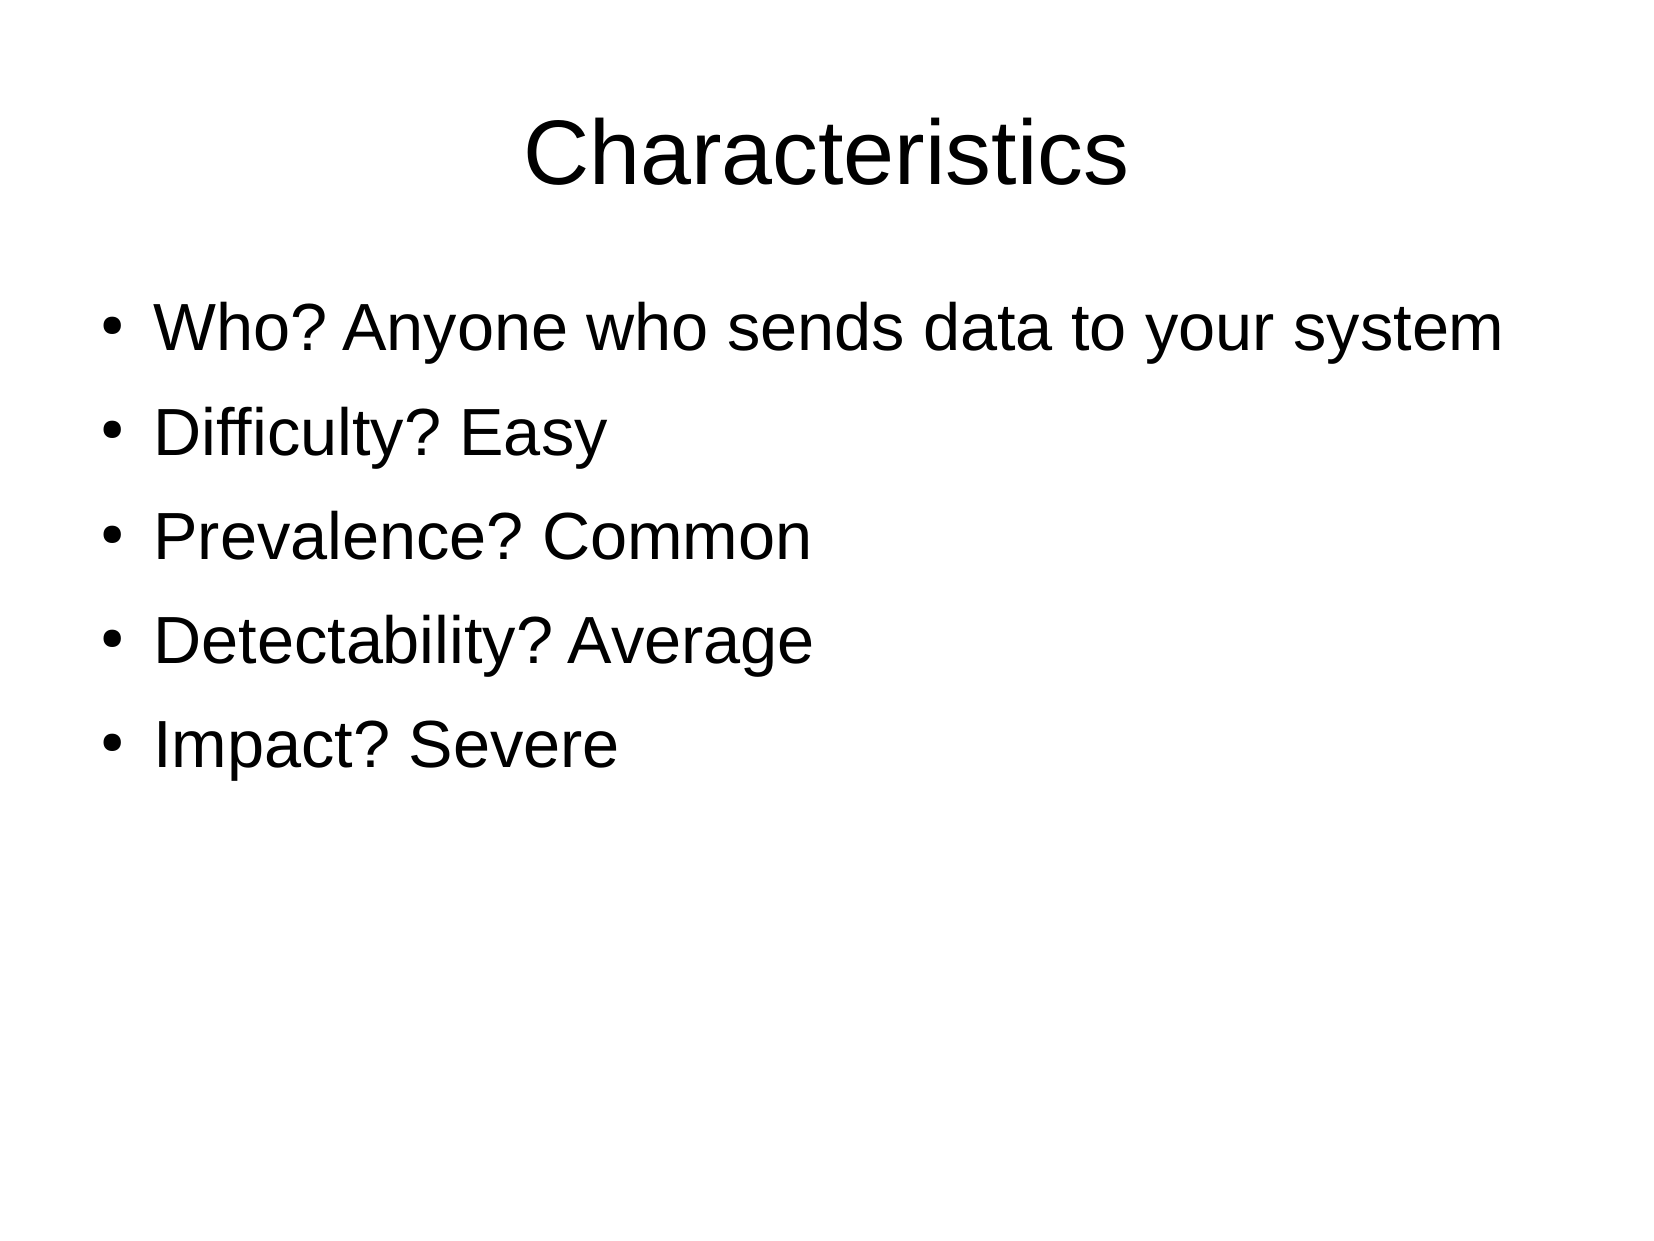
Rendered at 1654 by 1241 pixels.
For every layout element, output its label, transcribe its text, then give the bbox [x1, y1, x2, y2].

title Characteristics [82, 49, 1571, 257]
list Who? Anyone who sends data to your system Difficulty? Easy Prevalence? Common Detectability? Average Impact? Severe [82, 290, 1538, 1010]
